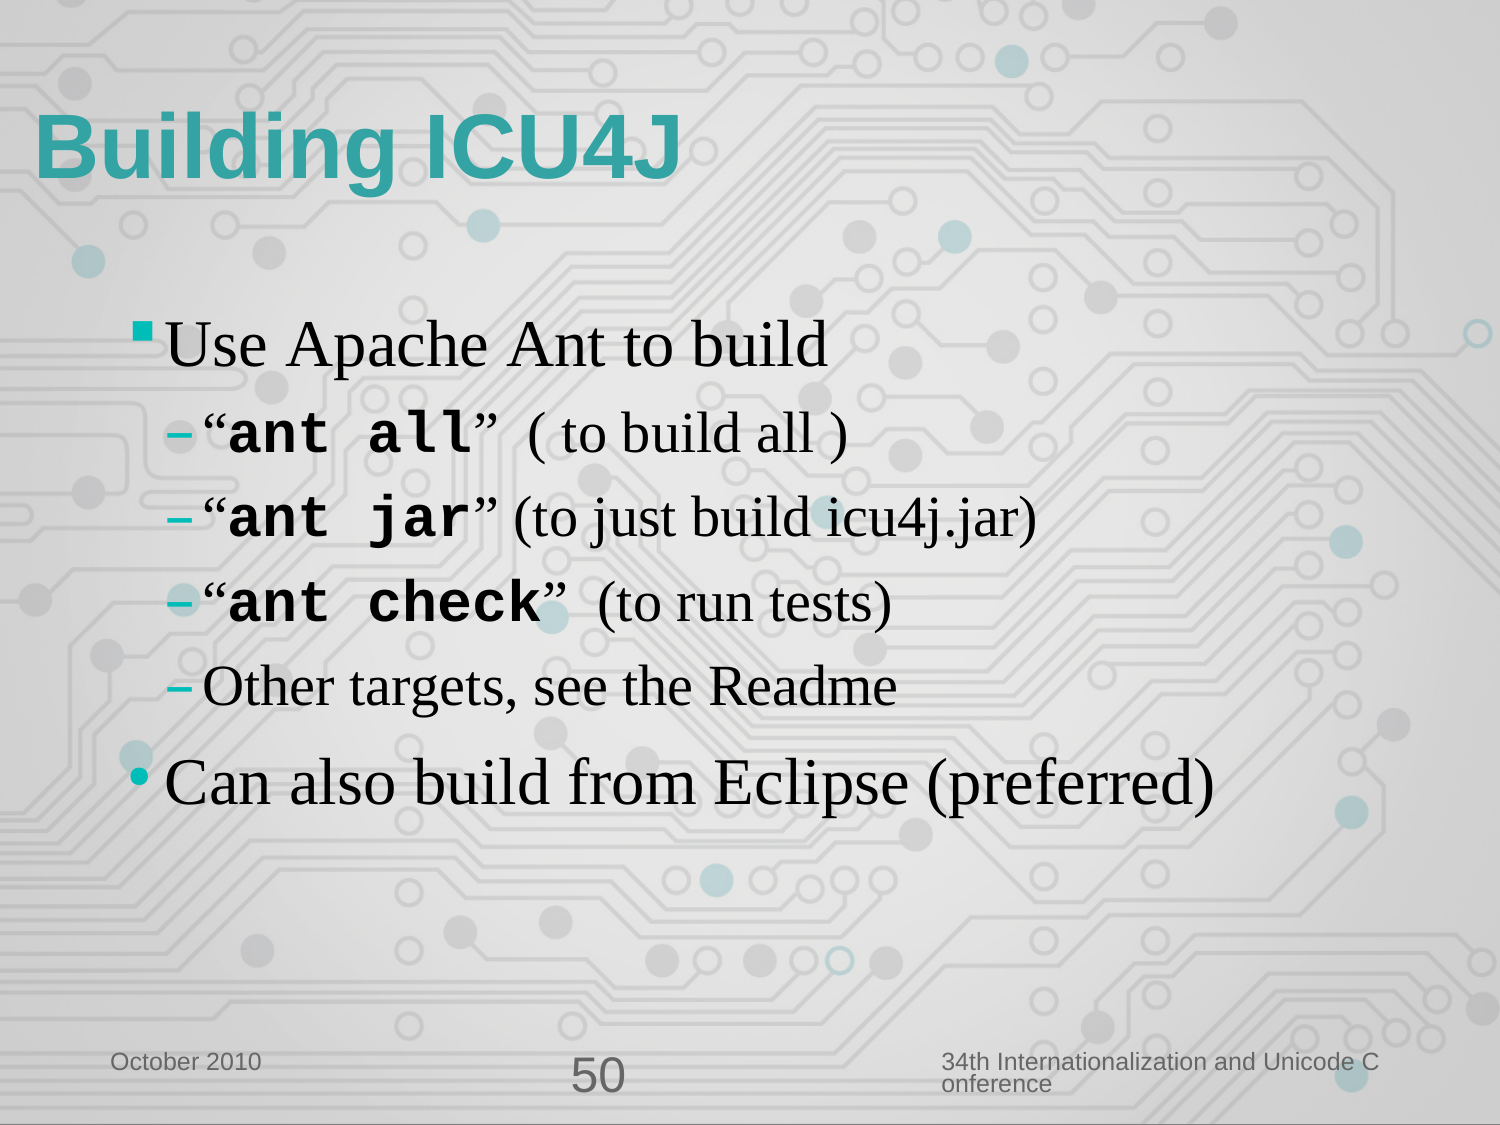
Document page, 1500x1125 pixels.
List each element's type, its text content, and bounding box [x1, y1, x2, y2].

list Use Apache Ant to build “ant all” ( to build all ) “ant jar” (to just build icu4j.jar) “ant check” (to run tests) Other targets, see the Readme Can also build from Eclipse (preferred) [112, 291, 1425, 938]
picture [0, 0, 1500, 1124]
title Building ICU4J [25, 0, 1378, 207]
